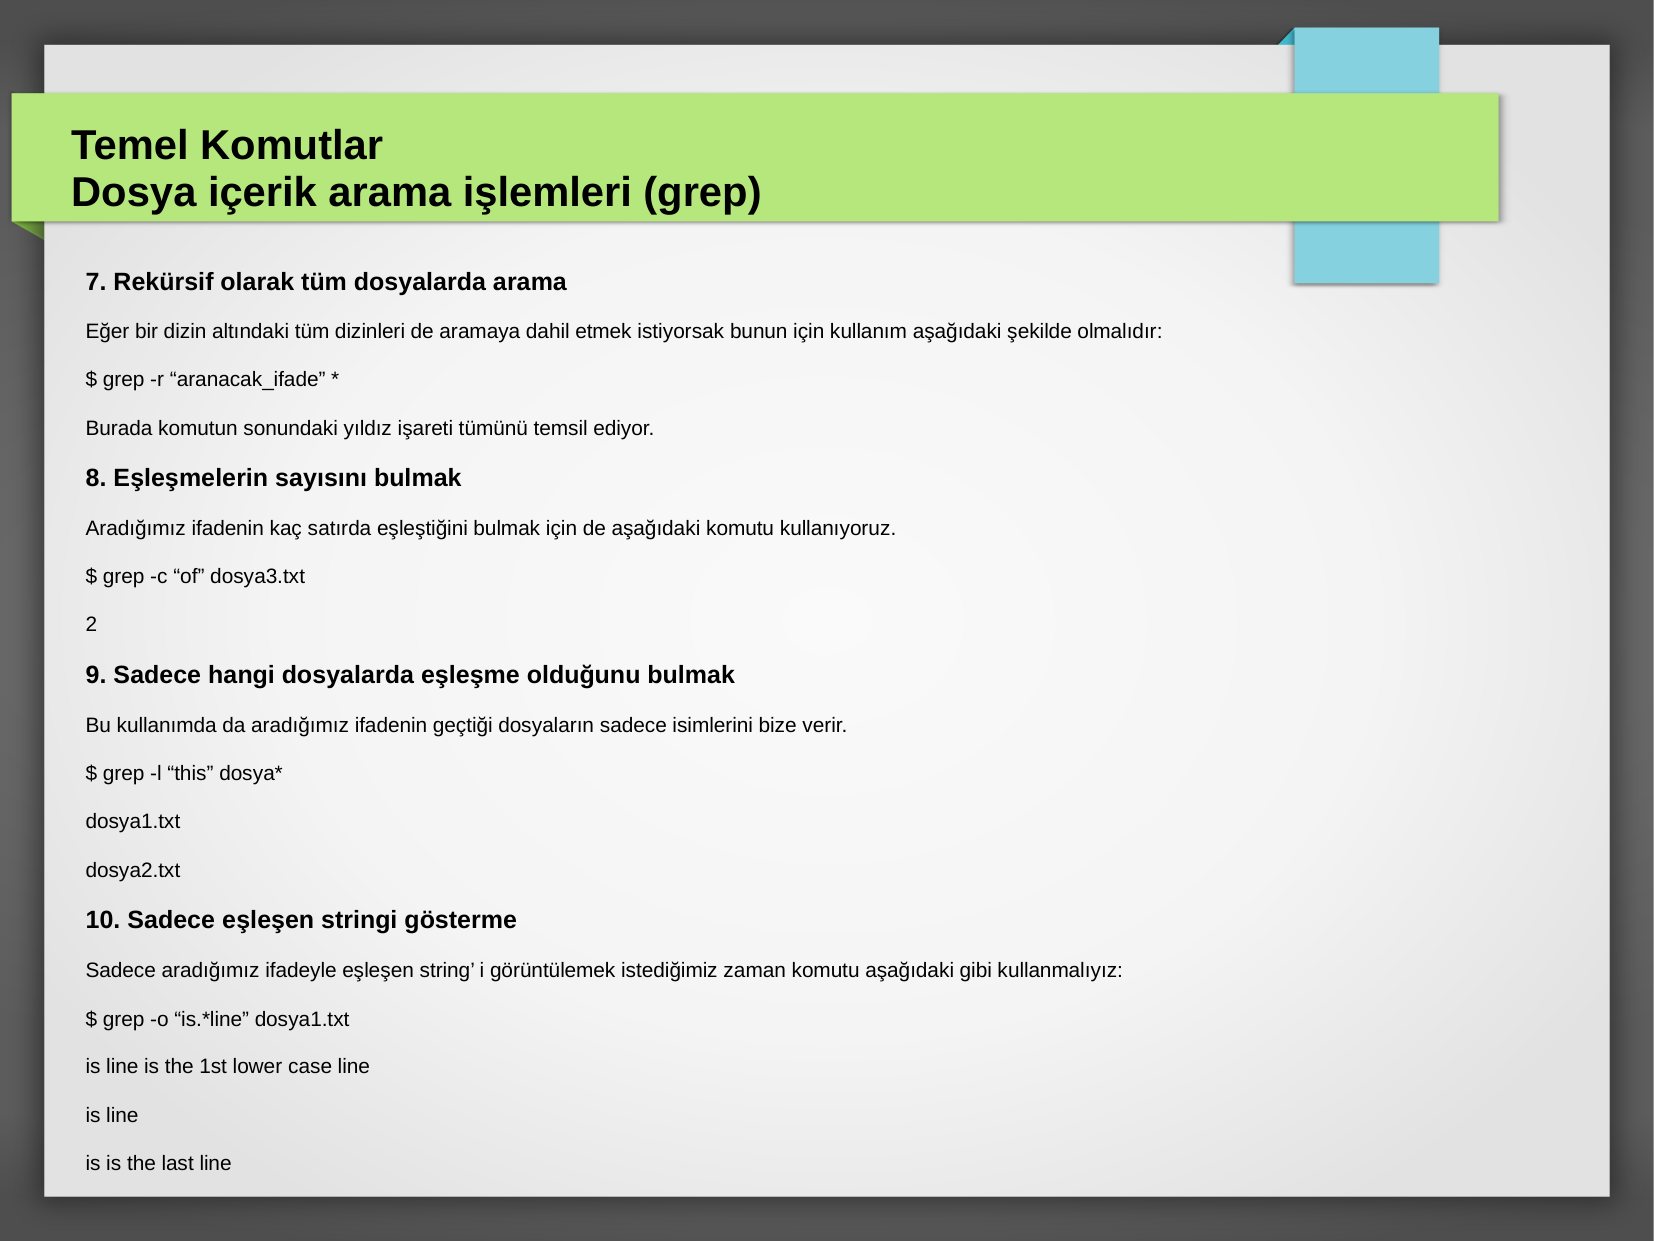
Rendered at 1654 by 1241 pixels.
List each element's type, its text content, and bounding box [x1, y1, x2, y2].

text_box Temel Komutlar Dosya içerik arama işlemleri (grep) [56, 114, 886, 269]
text_box 7. Rekürsif olarak tüm dosyalarda arama Eğer bir dizin altındaki tüm dizinleri de aramaya dahil etmek istiyorsak bunun için kullanım aşağıdaki şekilde olmalıdır: $ grep -r “aranacak_ifade” * Burada komutun sonundaki yıldız işareti tümünü temsil ediyor. 8. Eşleşmelerin sayısını bulmak Aradığımız ifadenin kaç satırda eşleştiğini bulmak için de aşağıdaki komutu kullanıyoruz. $ grep -c “of” dosya3.txt 2 9. Sadece hangi dosyalarda eşleşme olduğunu bulmak Bu kullanımda da aradığımız ifadenin geçtiği dosyaların sadece isimlerini bize verir. $ grep -l “this” dosya* dosya1.txt dosya2.txt 10. Sadece eşleşen stringi gösterme Sadece aradığımız ifadeyle eşleşen string’ i görüntülemek istediğimiz zaman komutu aşağıdaki gibi kullanmalıyız: $ grep -o “is.*line” dosya1.txt is line is the 1st lower case line is line is is the last line [70, 259, 1595, 1241]
picture [0, 0, 1654, 1241]
